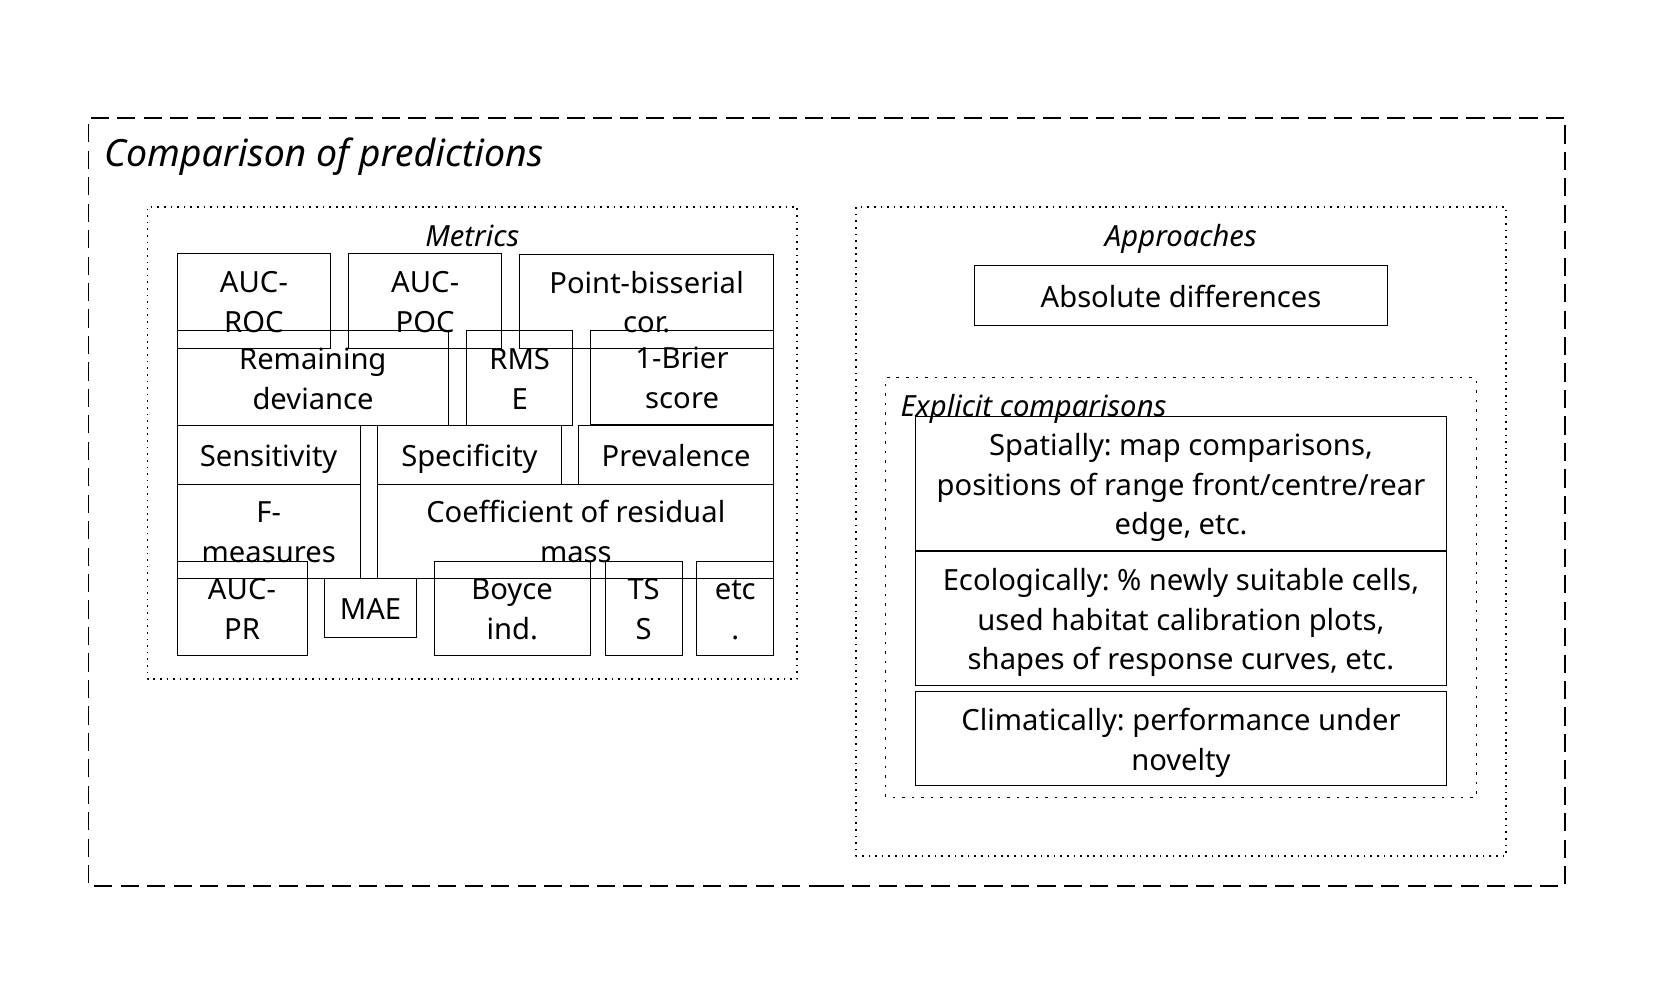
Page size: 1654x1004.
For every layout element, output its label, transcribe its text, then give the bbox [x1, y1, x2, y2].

text_box Ecologically: % newly suitable cells, used habitat calibration plots, shapes of response curves, etc. [915, 561, 1447, 677]
text_box Remaining deviance [177, 348, 449, 408]
text_box Point-bisserial cor. [519, 271, 774, 332]
text_box Climatically: performance under novelty [915, 708, 1447, 769]
text_box Comparison of predictions [88, 118, 1565, 886]
text_box AUC-PR [177, 579, 308, 638]
text_box AUC-POC [348, 271, 502, 331]
text_box etc. [696, 579, 774, 638]
text_box Boyce ind. [434, 579, 591, 638]
text_box Approaches [856, 206, 1506, 857]
text_box TSS [605, 579, 683, 638]
text_box Specificity [377, 425, 562, 484]
text_box Spatially: map comparisons, positions of range front/centre/rear edge, etc. [915, 442, 1447, 525]
text_box F-measures [177, 501, 361, 562]
text_box Sensitivity [177, 425, 361, 484]
text_box Absolute differences [974, 265, 1388, 326]
text_box Explicit comparisons [885, 377, 1477, 798]
text_box AUC-ROC [177, 271, 331, 330]
text_box RMSE [466, 348, 573, 408]
text_box 1-Brier score [590, 347, 774, 408]
text_box Prevalence [578, 425, 774, 484]
text_box Metrics [147, 206, 798, 680]
text_box MAE [324, 578, 417, 638]
text_box Coefficient of residual mass [377, 501, 774, 562]
